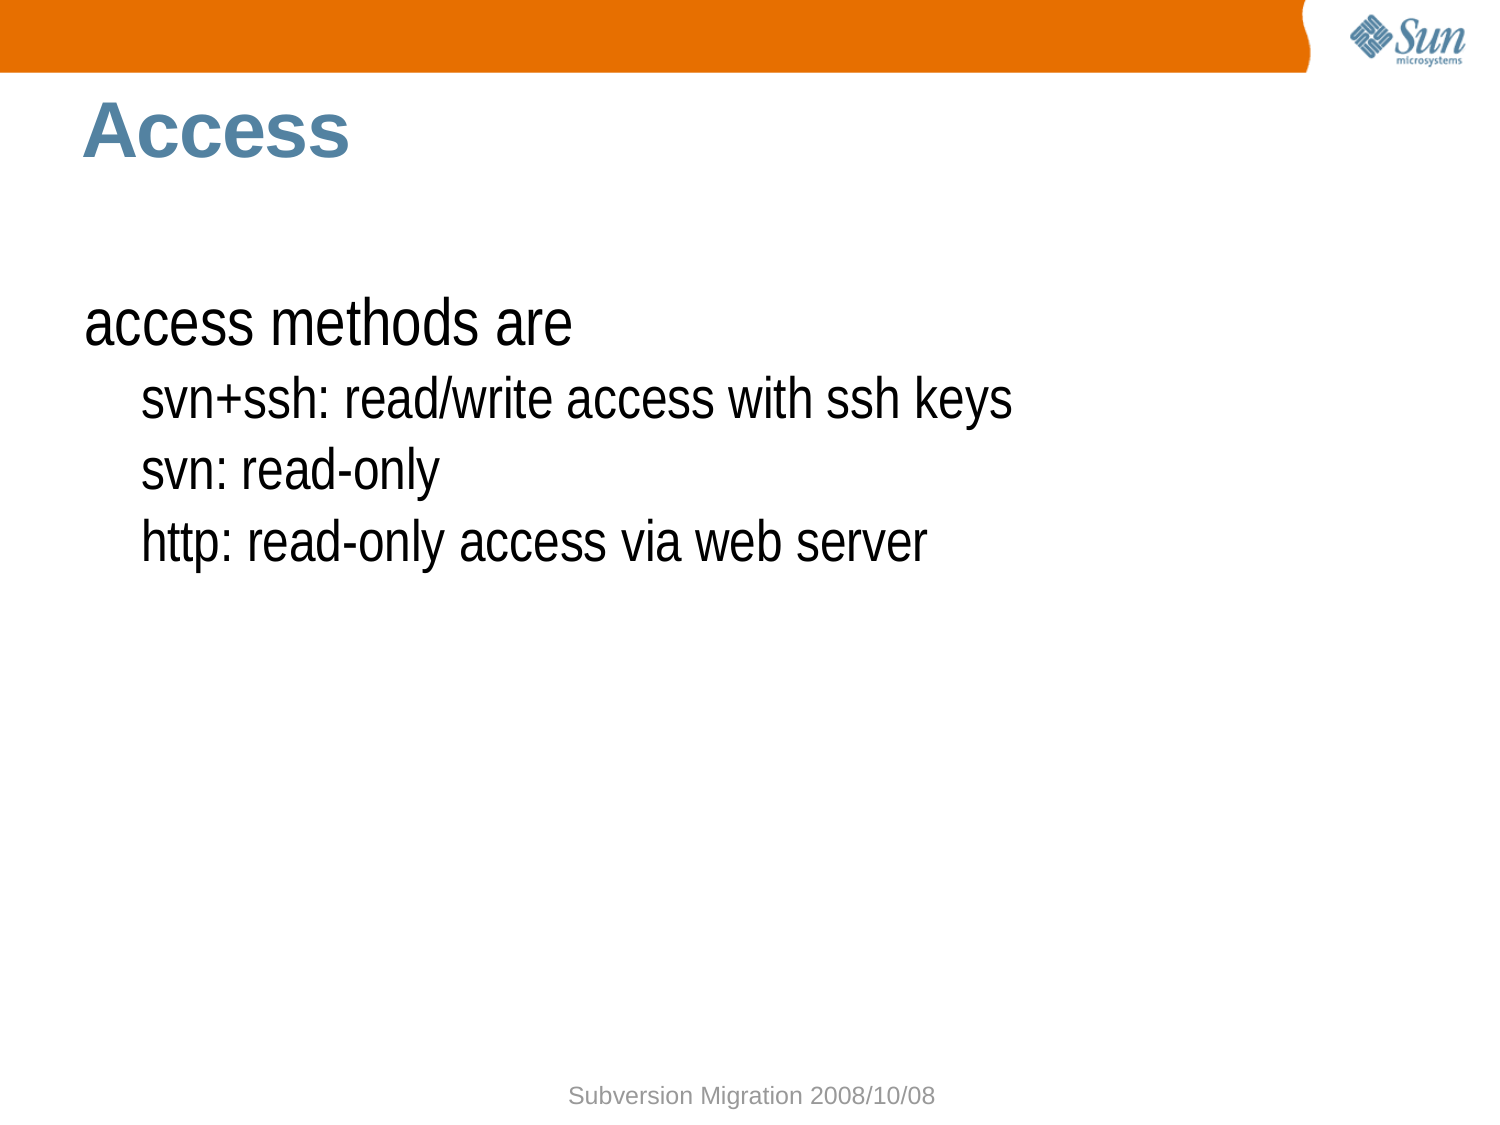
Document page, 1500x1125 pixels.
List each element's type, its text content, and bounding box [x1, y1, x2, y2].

list access methods are svn+ssh: read/write access with ssh keys svn: read-only http: read-only access via web server [64, 292, 1402, 987]
title Access [81, 93, 1336, 198]
picture [0, 0, 1500, 75]
